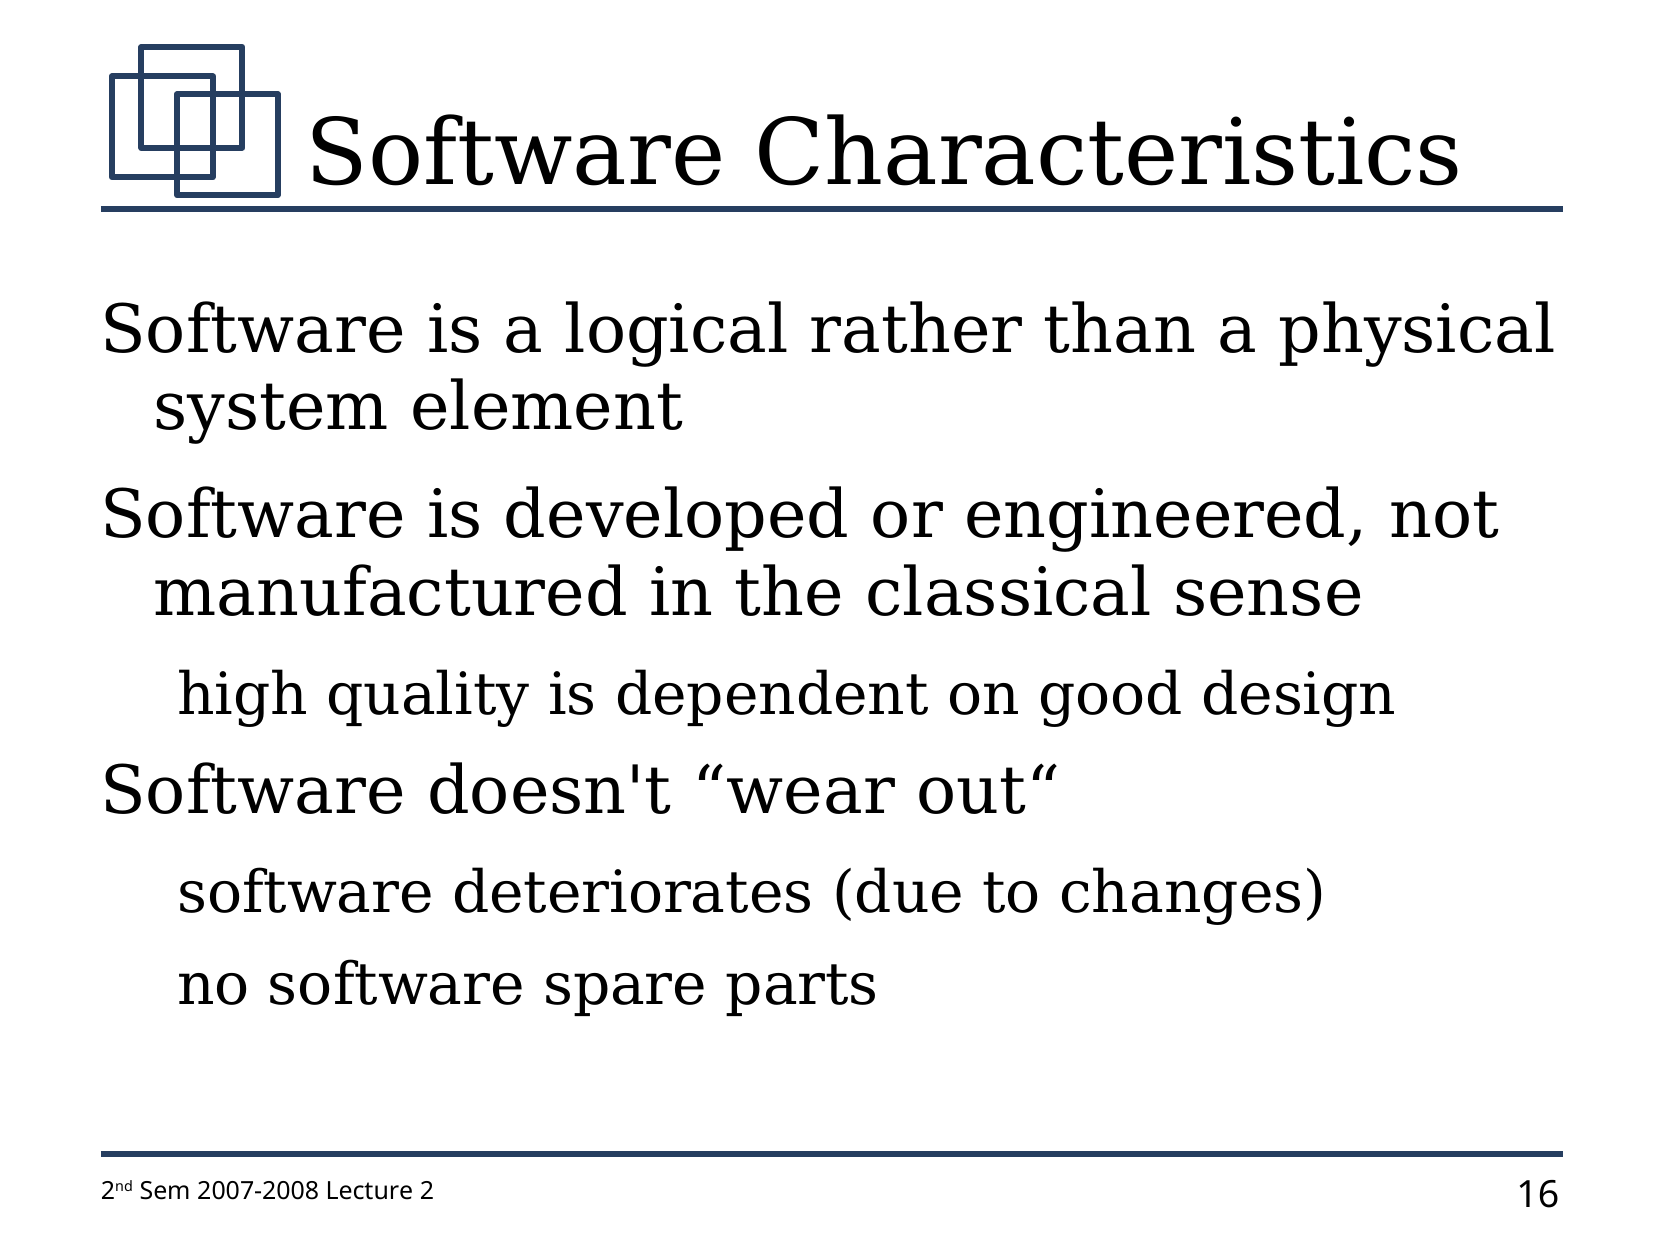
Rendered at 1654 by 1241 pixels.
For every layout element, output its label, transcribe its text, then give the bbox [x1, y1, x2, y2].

title Software Characteristics [82, 49, 1571, 257]
list Software is a logical rather than a physical system element Software is developed or engineered, not manufactured in the classical sense high quality is dependent on good design Software doesn't “wear out“ software deteriorates (due to changes) no software spare parts [82, 290, 1571, 1109]
